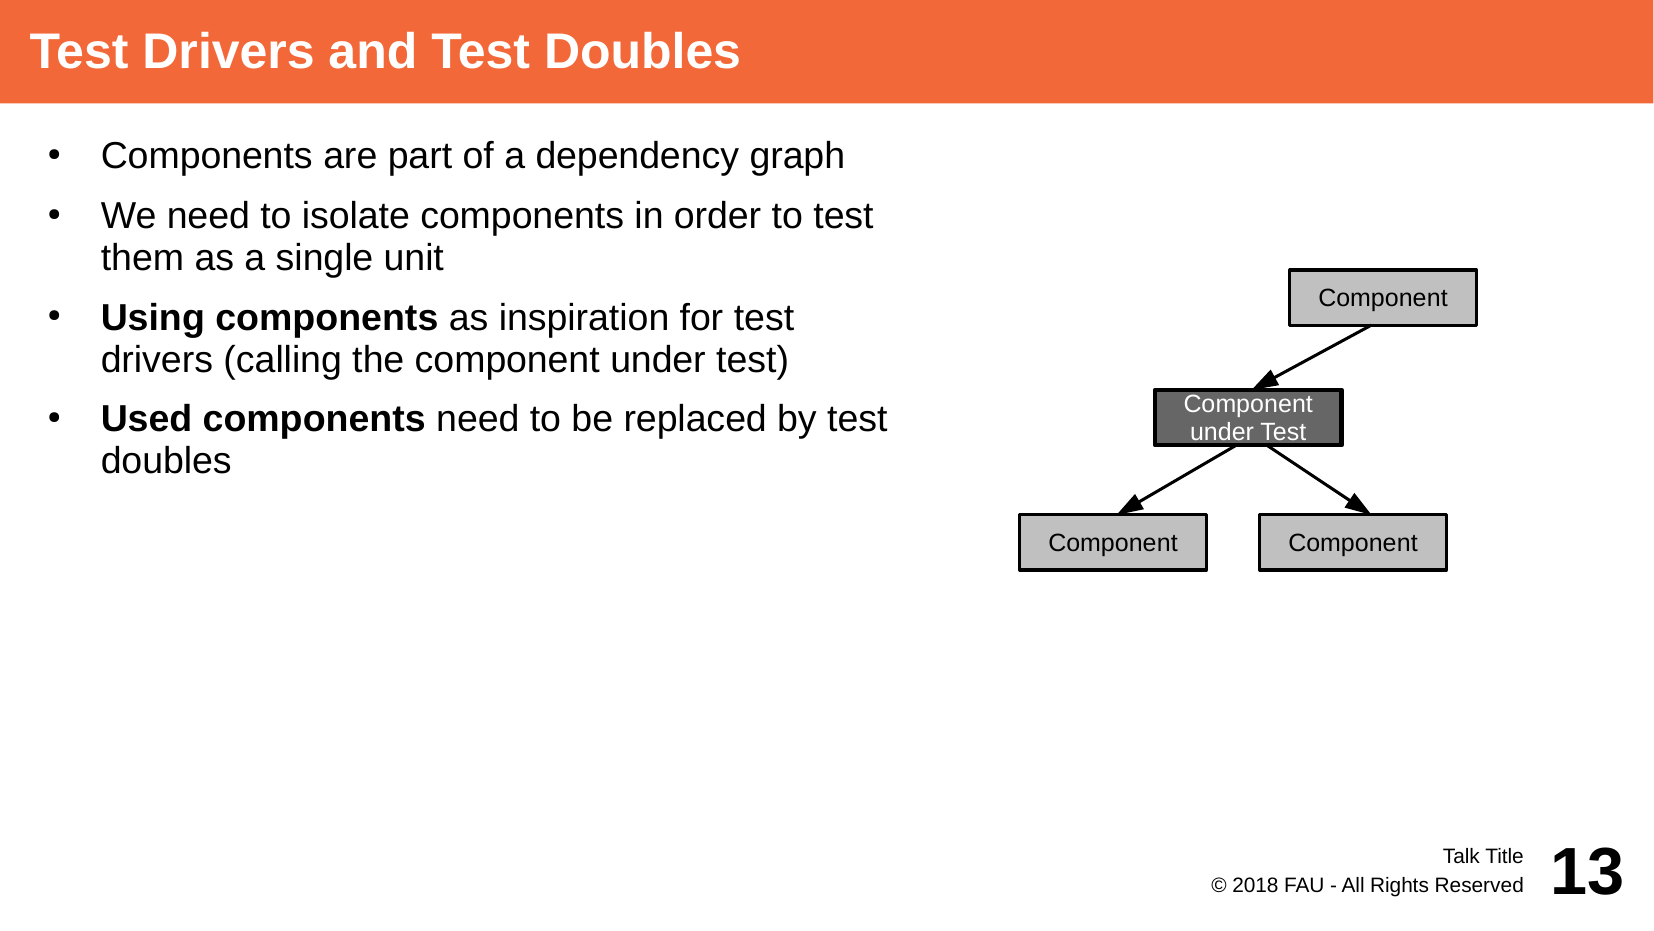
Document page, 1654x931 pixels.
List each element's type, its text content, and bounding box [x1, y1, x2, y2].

text_box Component [1289, 270, 1477, 326]
text_box Component [1019, 514, 1207, 571]
title Test Drivers and Test Doubles [0, 0, 1654, 104]
list Components are part of a dependency graph We need to isolate components in order to test them as a single unit Using components as inspiration for test drivers (calling the component under test) Used components need to be replaced by test doubles [30, 135, 901, 693]
text_box Component under Test [1155, 390, 1342, 446]
text_box Component [1259, 514, 1447, 571]
